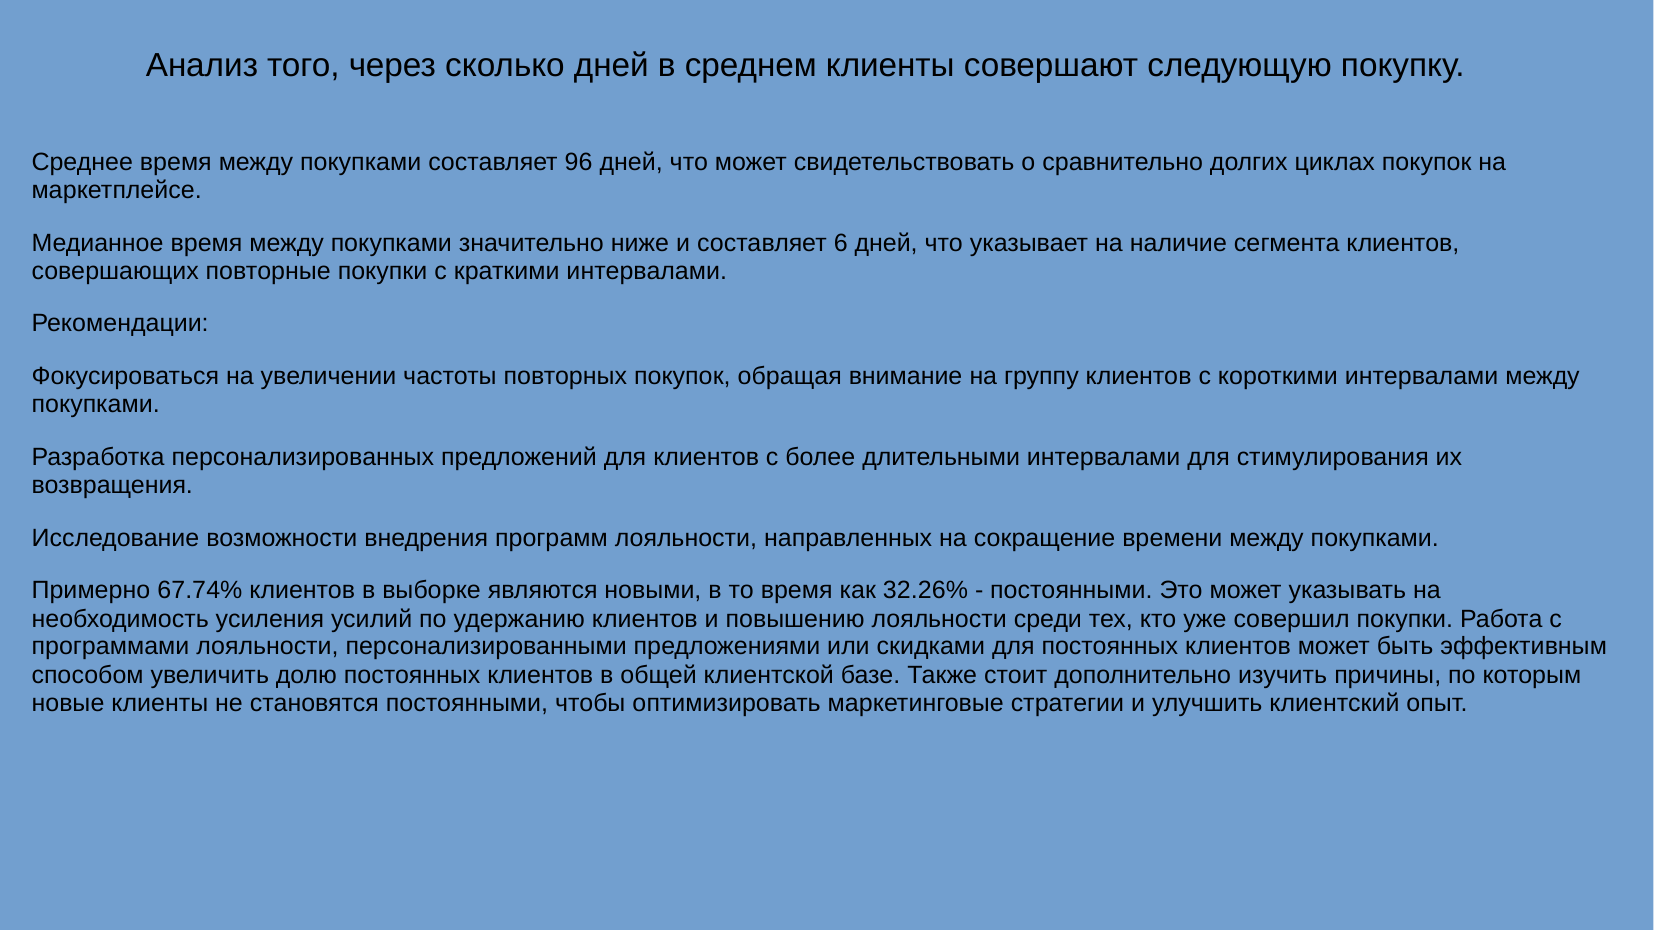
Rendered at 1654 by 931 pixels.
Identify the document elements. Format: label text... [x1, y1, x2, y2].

title Анализ того, через сколько дней в среднем клиенты совершают следующую покупку. [23, 11, 1589, 119]
text_box Среднее время между покупками составляет 96 дней, что может свидетельствовать о сравнительно долгих циклах покупок на маркетплейсе. Медианное время между покупками значительно ниже и составляет 6 дней, что указывает на наличие сегмента клиентов, совершающих повторные покупки с краткими интервалами. Рекомендации: Фокусироваться на увеличении частоты повторных покупок, обращая внимание на группу клиентов с короткими интервалами между покупками. Разработка персонализированных предложений для клиентов с более длительными интервалами для стимулирования их возвращения. Исследование возможности внедрения программ лояльности, направленных на сокращение времени между покупками. Примерно 67.74% клиентов в выборке являются новыми, в то время как 32.26% - постоянными. Это может указывать на необходимость усиления усилий по удержанию клиентов и повышению лояльности среди тех, кто уже совершил покупки. Работа с программами лояльности, персонализированными предложениями или скидками для постоянных клиентов может быть эффективным способом увеличить долю постоянных клиентов в общей клиентской базе. Также стоит дополнительно изучить причины, по которым новые клиенты не становятся постоянными, чтобы оптимизировать маркетинговые стратегии и улучшить клиентский опыт. [31, 147, 1623, 813]
